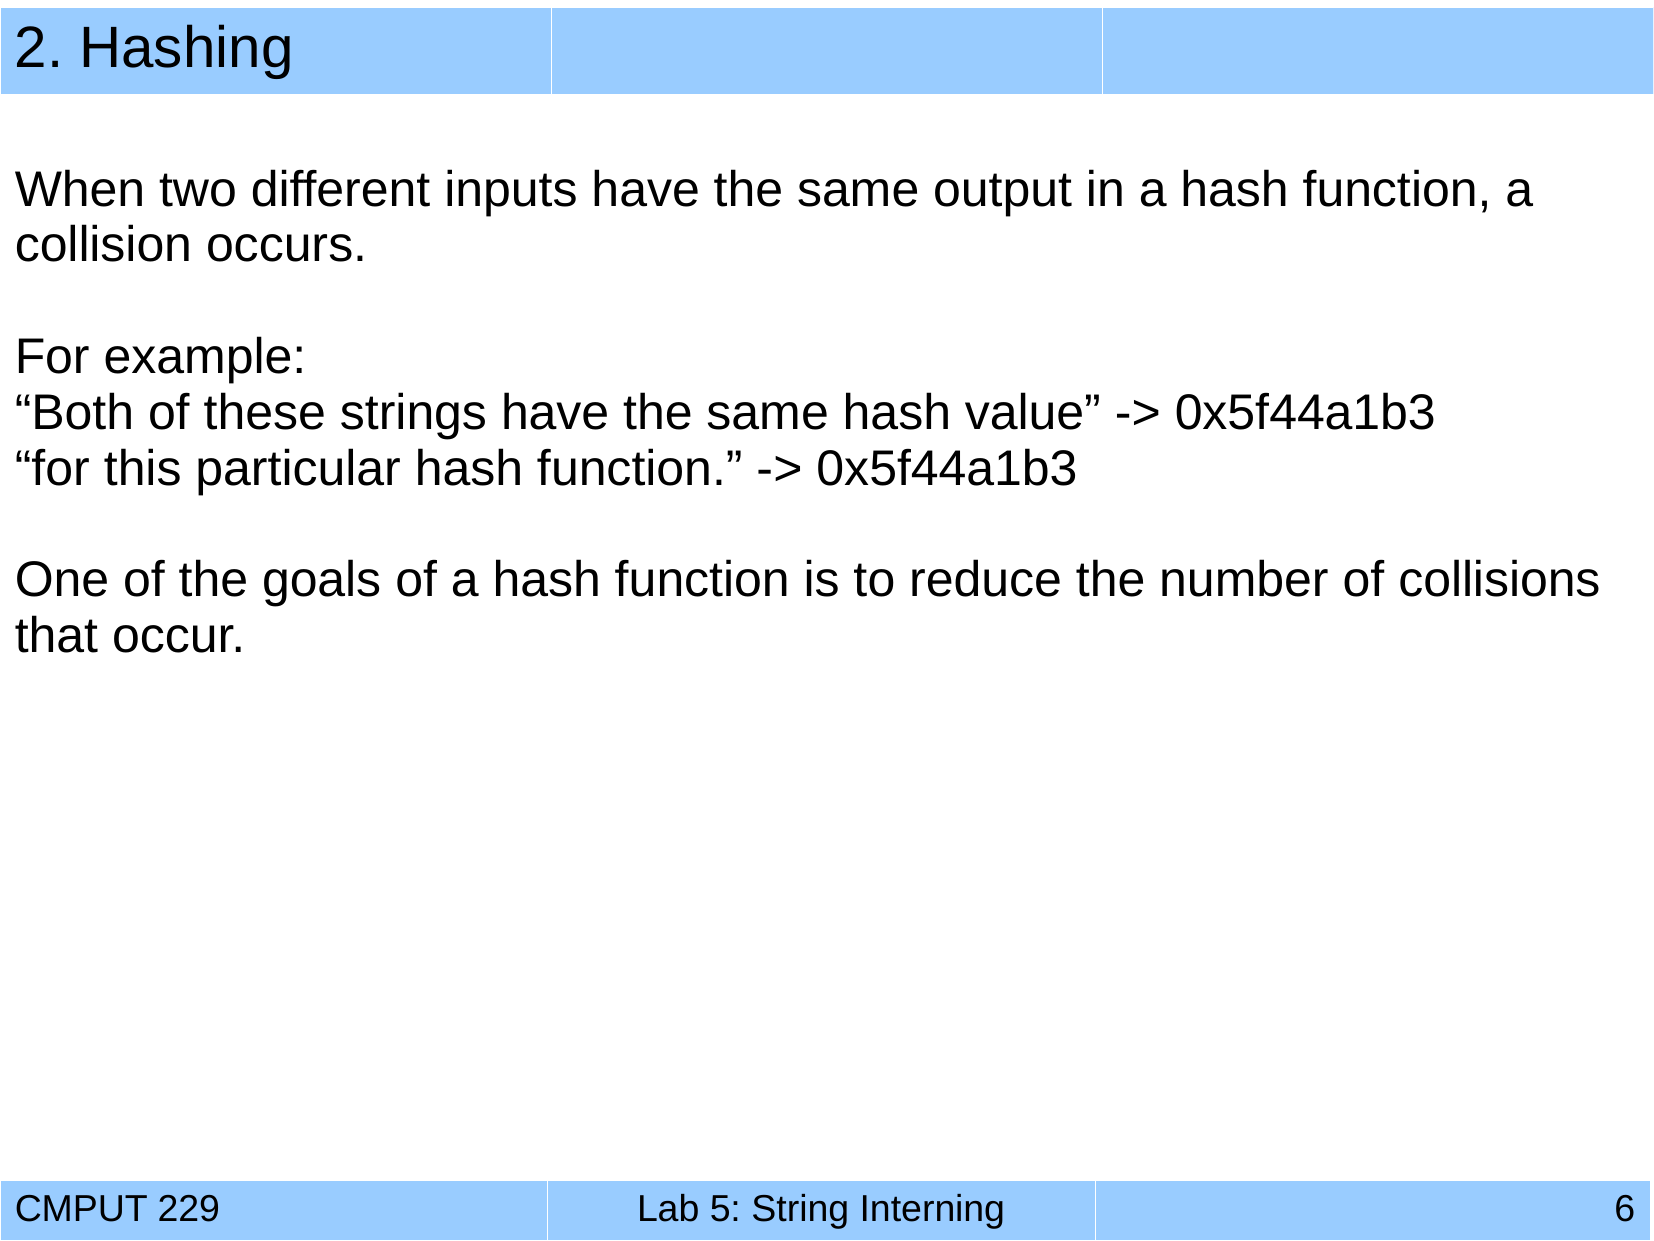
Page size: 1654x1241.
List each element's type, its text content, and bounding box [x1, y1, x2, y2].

table_header <number> [1096, 1181, 1650, 1240]
table_header Lab 5: String Interning [548, 1181, 1095, 1240]
table_header CMPUT 229 [1, 1181, 547, 1240]
table_header [552, 8, 1102, 94]
table_header [1103, 8, 1653, 94]
text_box When two different inputs have the same output in a hash function, a collision occurs. For example: “Both of these strings have the same hash value” -> 0x5f44a1b3 “for this particular hash function.” -> 0x5f44a1b3 One of the goals of a hash function is to reduce the number of collisions that occur. [0, 153, 1654, 1134]
table_header 2. Hashing [1, 8, 551, 94]
